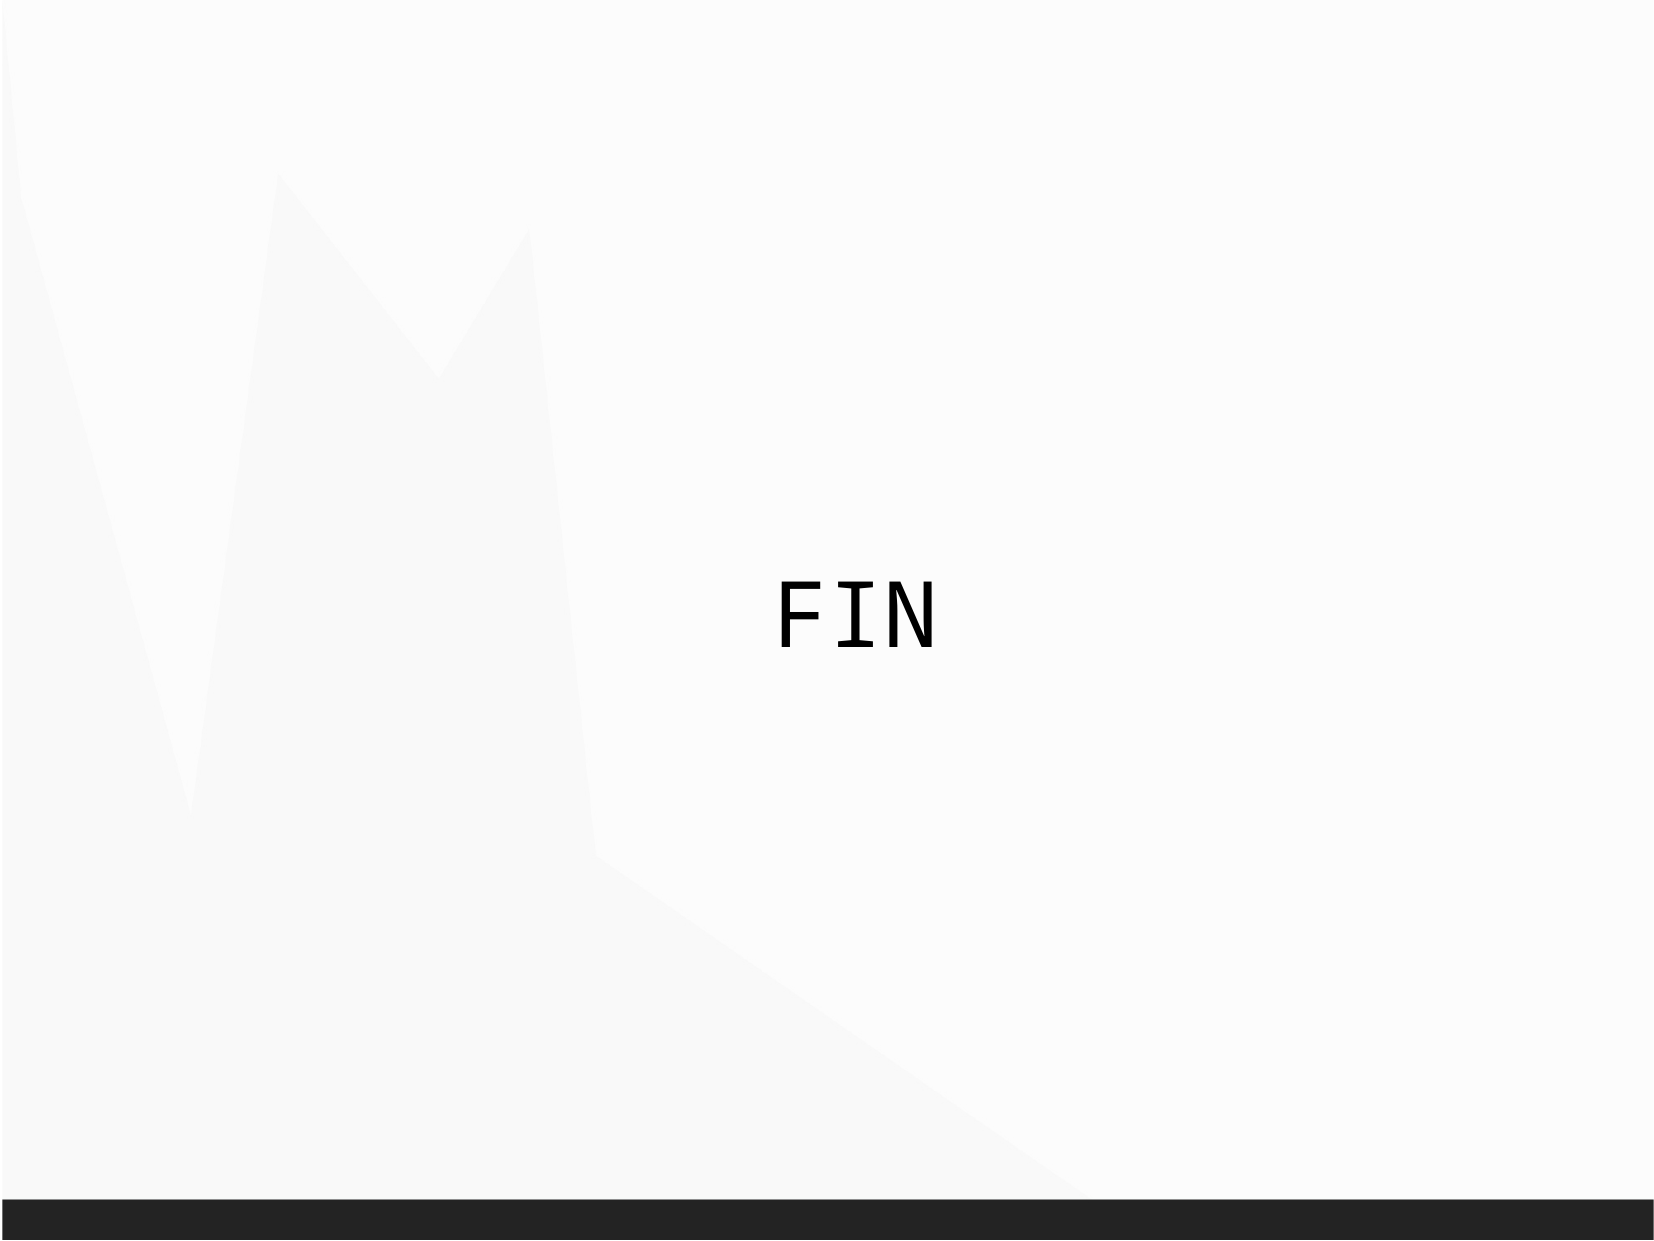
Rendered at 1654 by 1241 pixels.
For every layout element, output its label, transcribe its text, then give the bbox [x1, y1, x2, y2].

subtitle FIN [82, 132, 1571, 1093]
picture [2, 0, 1654, 1241]
